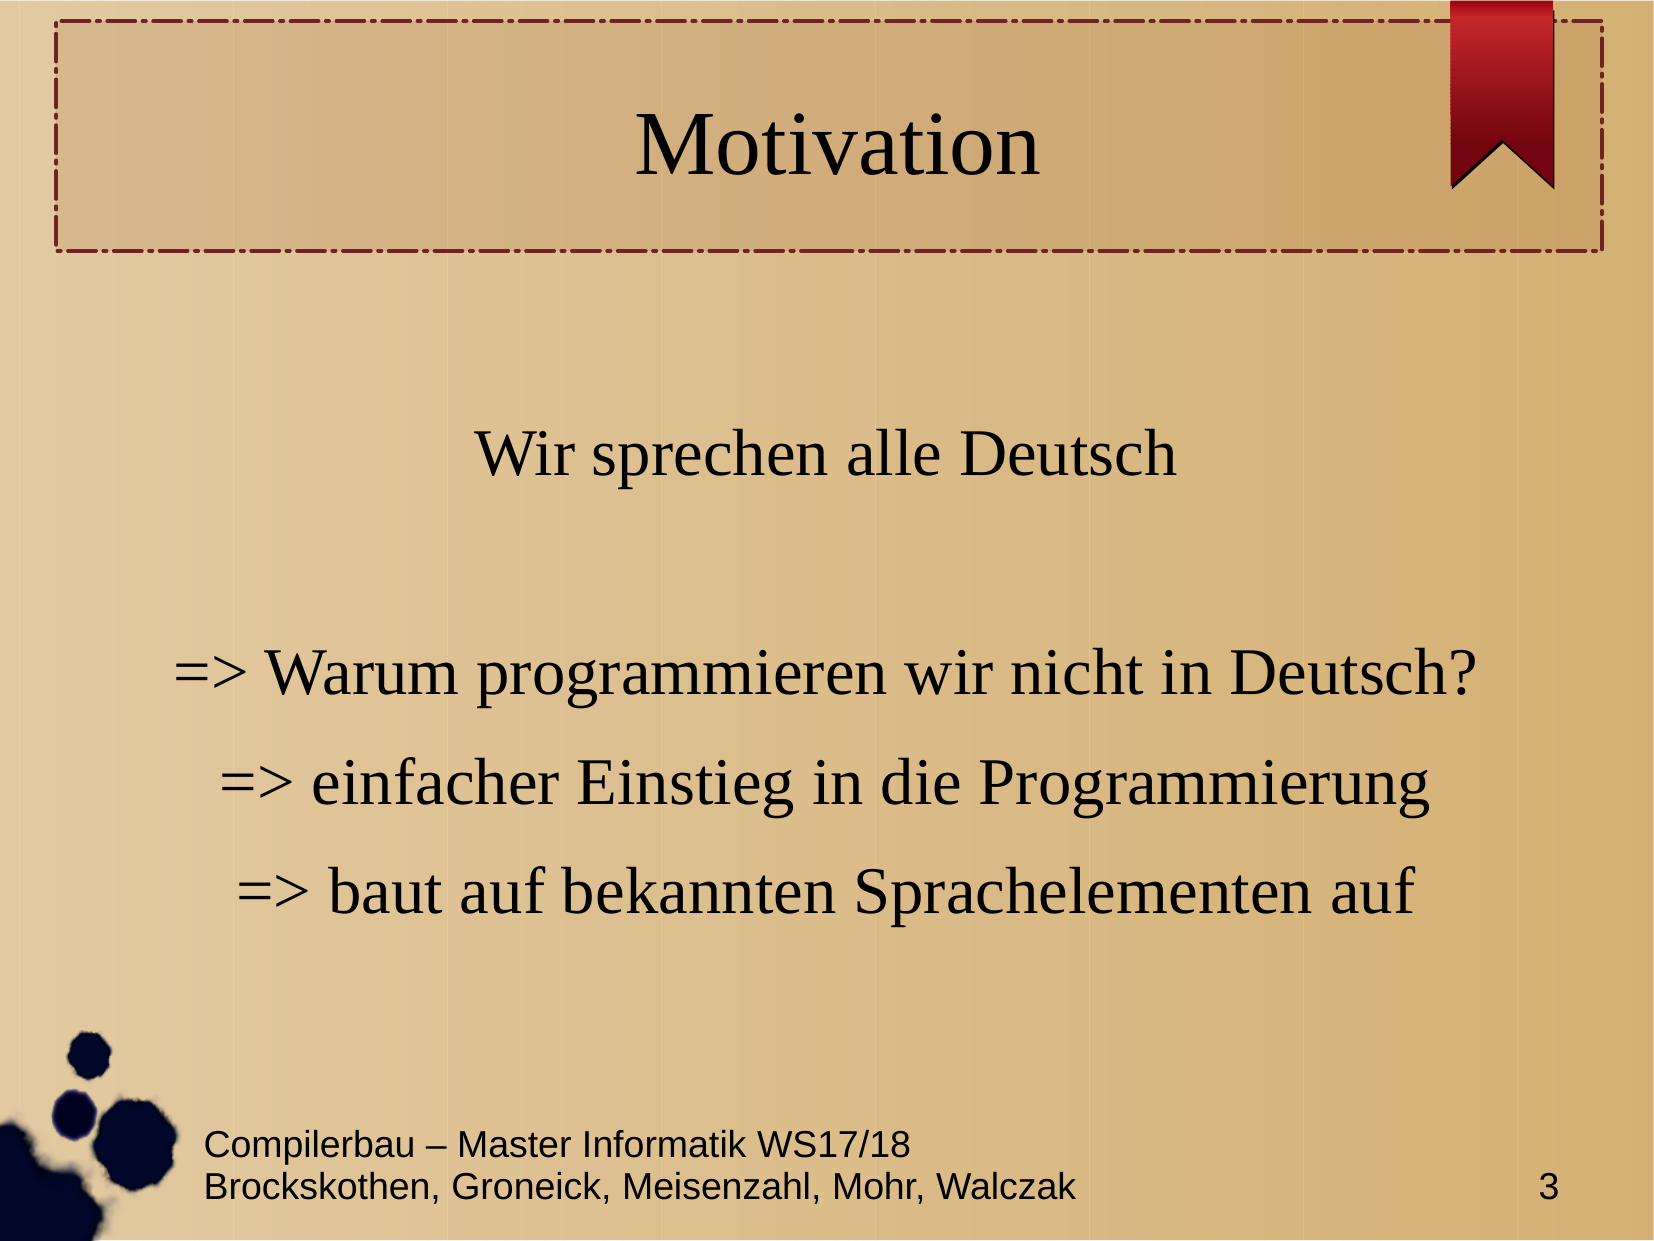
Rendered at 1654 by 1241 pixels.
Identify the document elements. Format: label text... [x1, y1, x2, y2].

title Motivation [82, 47, 1595, 229]
list Wir sprechen alle Deutsch => Warum programmieren wir nicht in Deutsch? => einfacher Einstieg in die Programmierung => baut auf bekannten Sprachelementen auf [82, 299, 1571, 1019]
